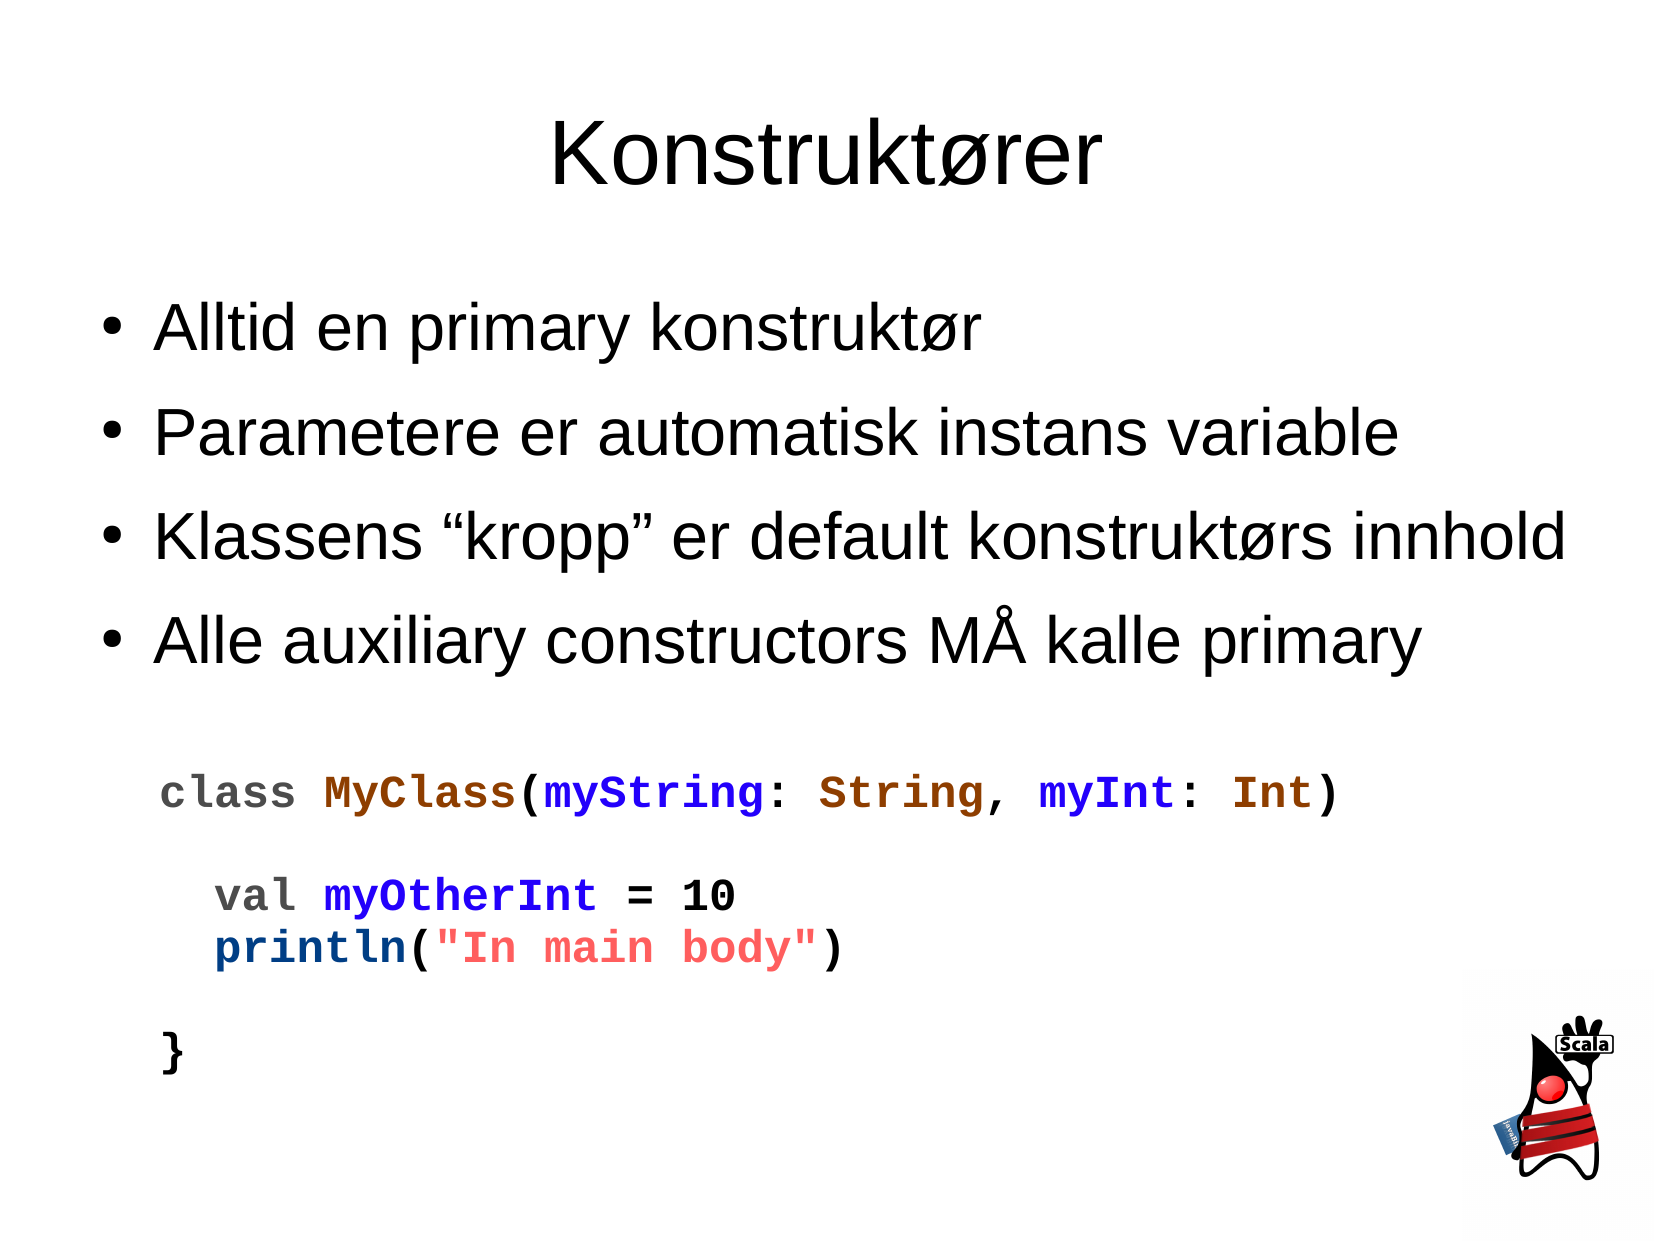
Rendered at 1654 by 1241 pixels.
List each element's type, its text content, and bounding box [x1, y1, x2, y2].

list Alltid en primary konstruktør Parametere er automatisk instans variable Klassens “kropp” er default konstruktørs innhold Alle auxiliary constructors MÅ kalle primary [82, 290, 1654, 1109]
text_box class MyClass(myString: String, myInt: Int) val myOtherInt = 10 println("In main body") } [144, 761, 1654, 1241]
title Konstruktører [82, 49, 1571, 257]
